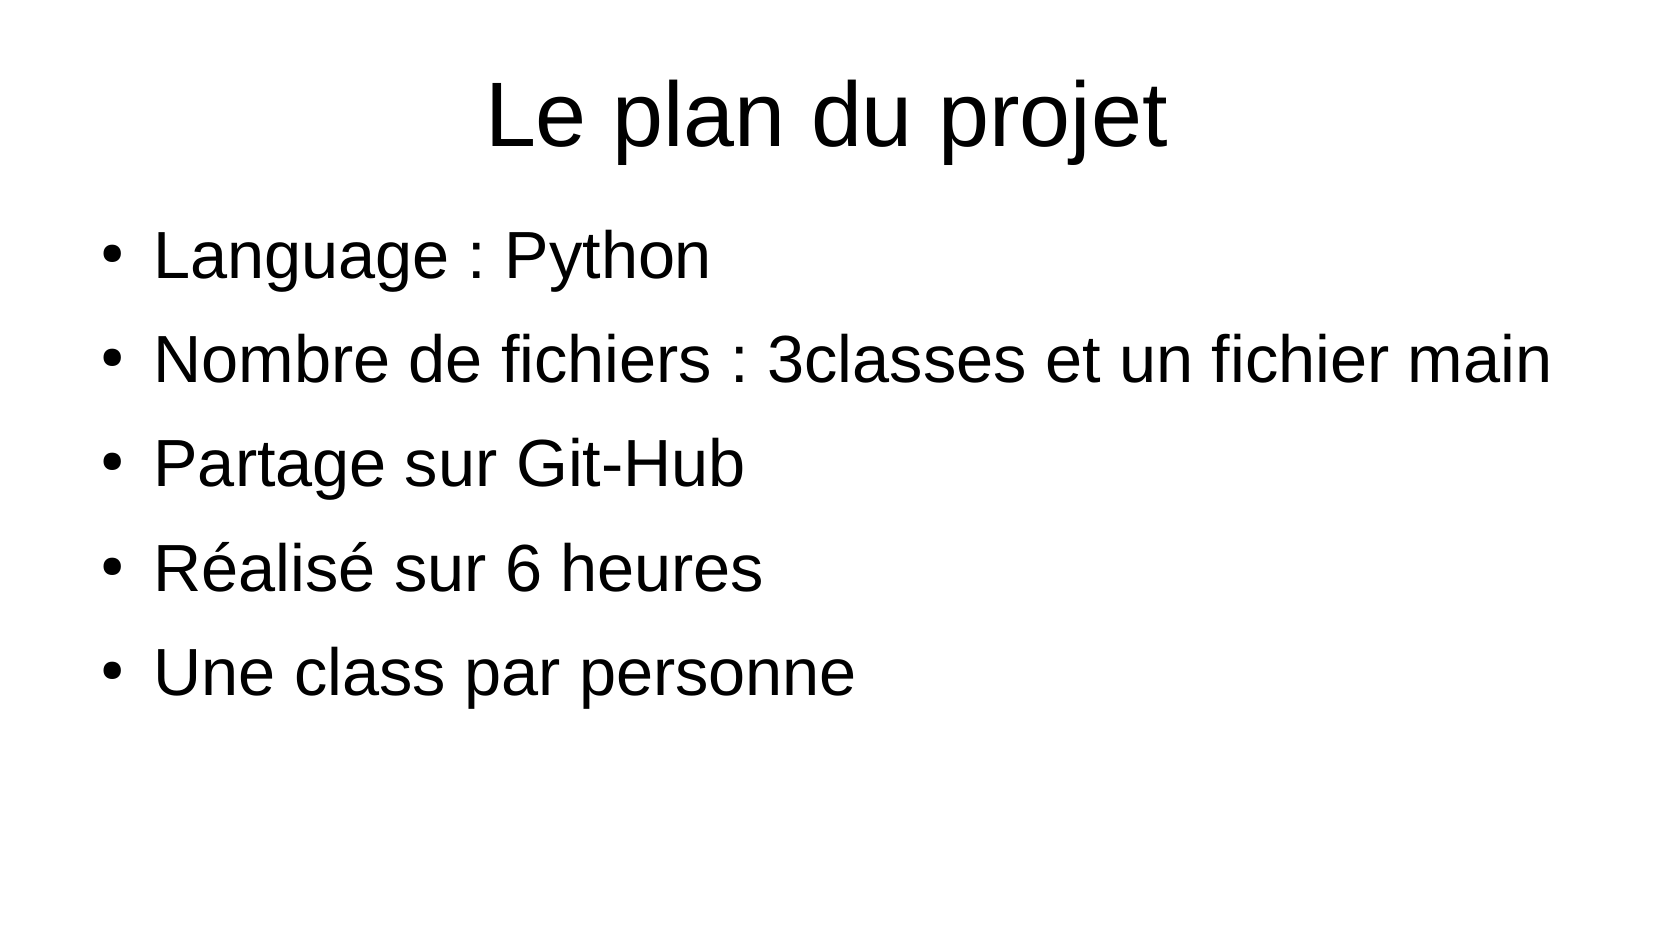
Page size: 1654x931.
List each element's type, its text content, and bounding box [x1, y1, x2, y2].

list Language : Python Nombre de fichiers : 3classes et un fichier main Partage sur Git-Hub Réalisé sur 6 heures Une class par personne [82, 217, 1571, 758]
title Le plan du projet [82, 37, 1571, 193]
